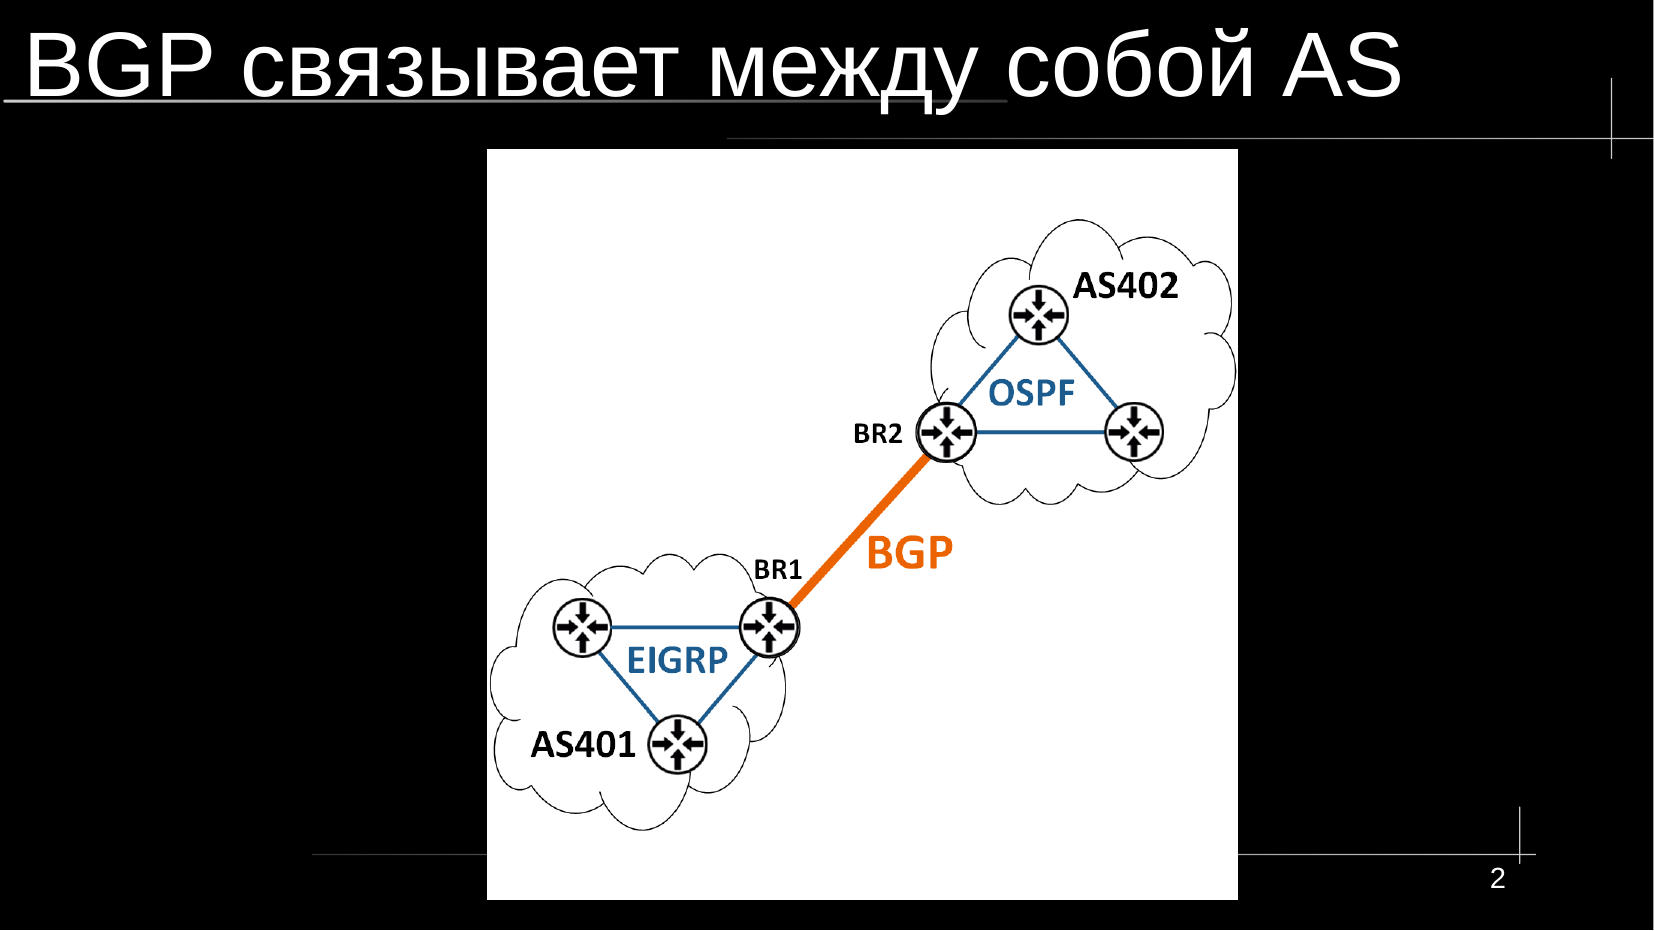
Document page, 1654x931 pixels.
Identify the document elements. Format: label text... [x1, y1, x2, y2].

picture [487, 149, 1238, 901]
title BGP связывает между собой AS [23, 2, 1589, 128]
